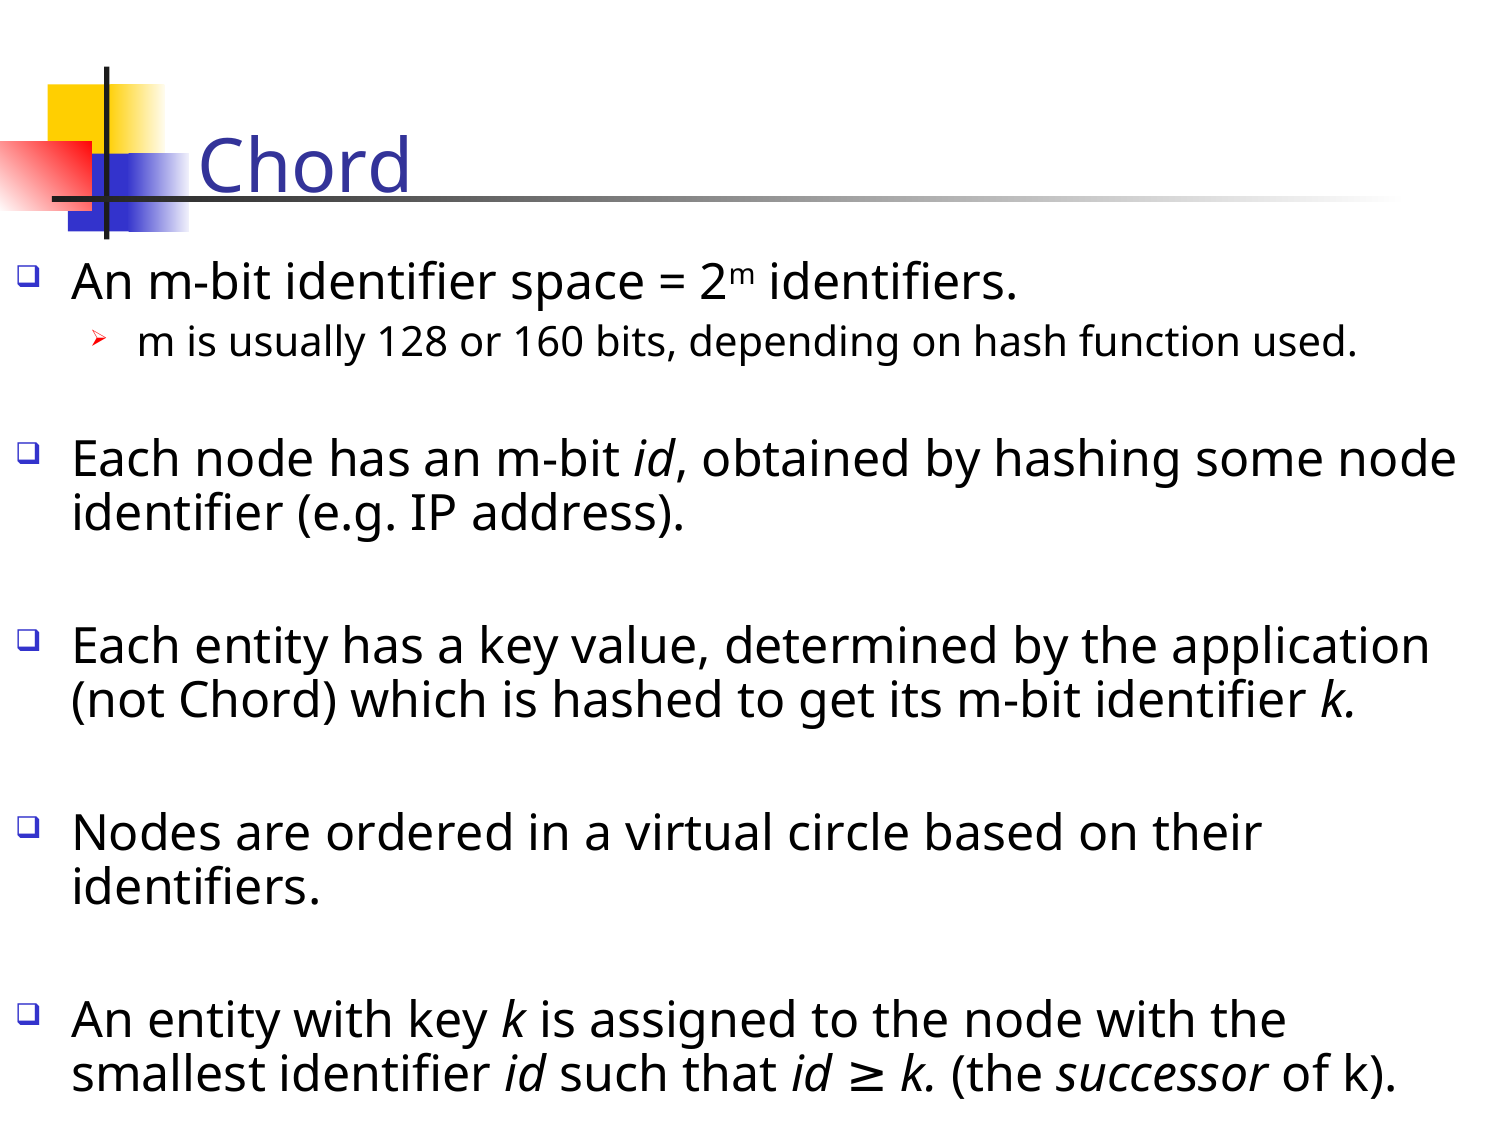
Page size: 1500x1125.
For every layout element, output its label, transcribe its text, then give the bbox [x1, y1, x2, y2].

text_box An m-bit identifier space = 2m identifiers. m is usually 128 or 160 bits, depending on hash function used. Each node has an m-bit id, obtained by hashing some node identifier (e.g. IP address). Each entity has a key value, determined by the application (not Chord) which is hashed to get its m-bit identifier k. Nodes are ordered in a virtual circle based on their identifiers. An entity with key k is assigned to the node with the smallest identifier id such that id ≥ k. (the successor of k). [0, 248, 1500, 1083]
text_box Chord [183, 65, 1365, 216]
